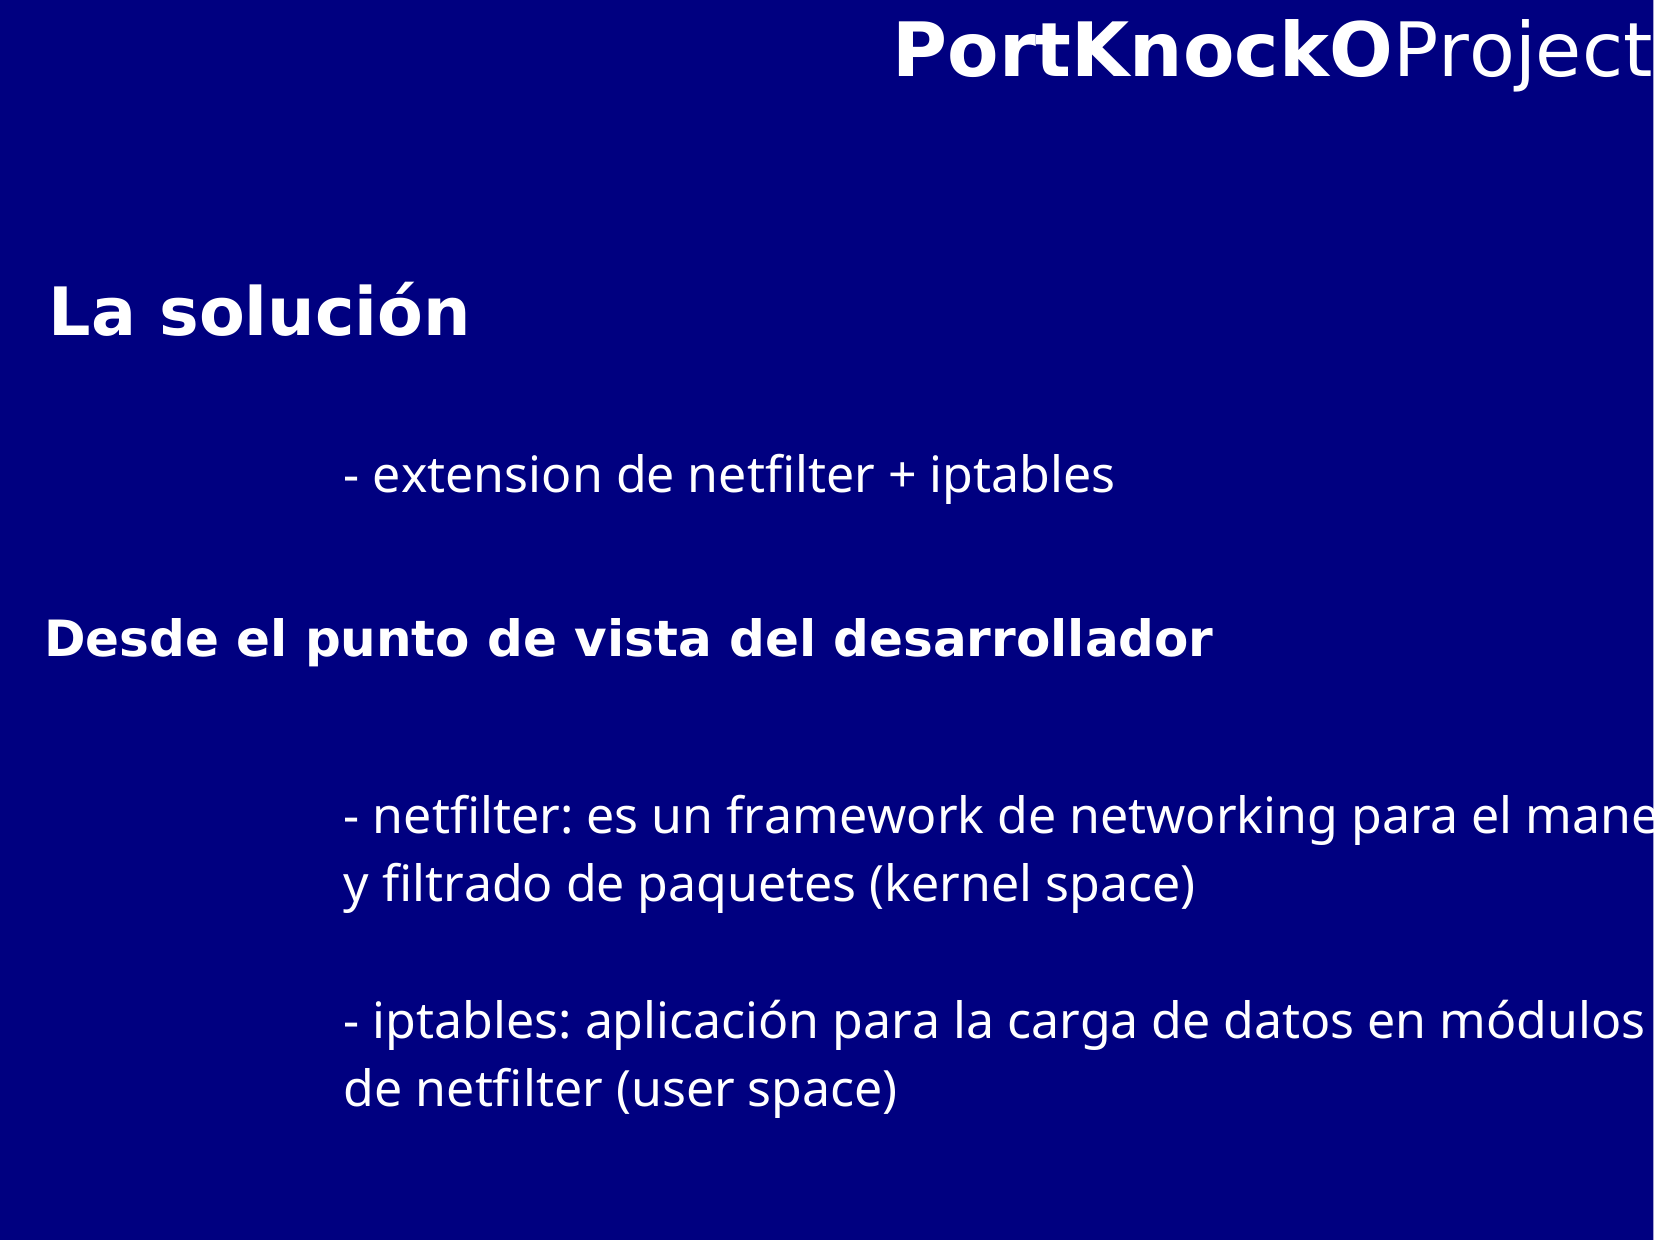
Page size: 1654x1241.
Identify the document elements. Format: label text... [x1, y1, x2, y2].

text_box La solución [33, 266, 486, 359]
text_box Desde el punto de vista del desarrollador [29, 602, 1201, 676]
text_box PortKnockOProject [878, 0, 1654, 103]
text_box - extension de netfilter + iptables - netfilter: es un framework de networking para el manejo y filtrado de paquetes (kernel space) - iptables: aplicación para la carga de datos en módulos de netfilter (user space) [329, 431, 1635, 1051]
